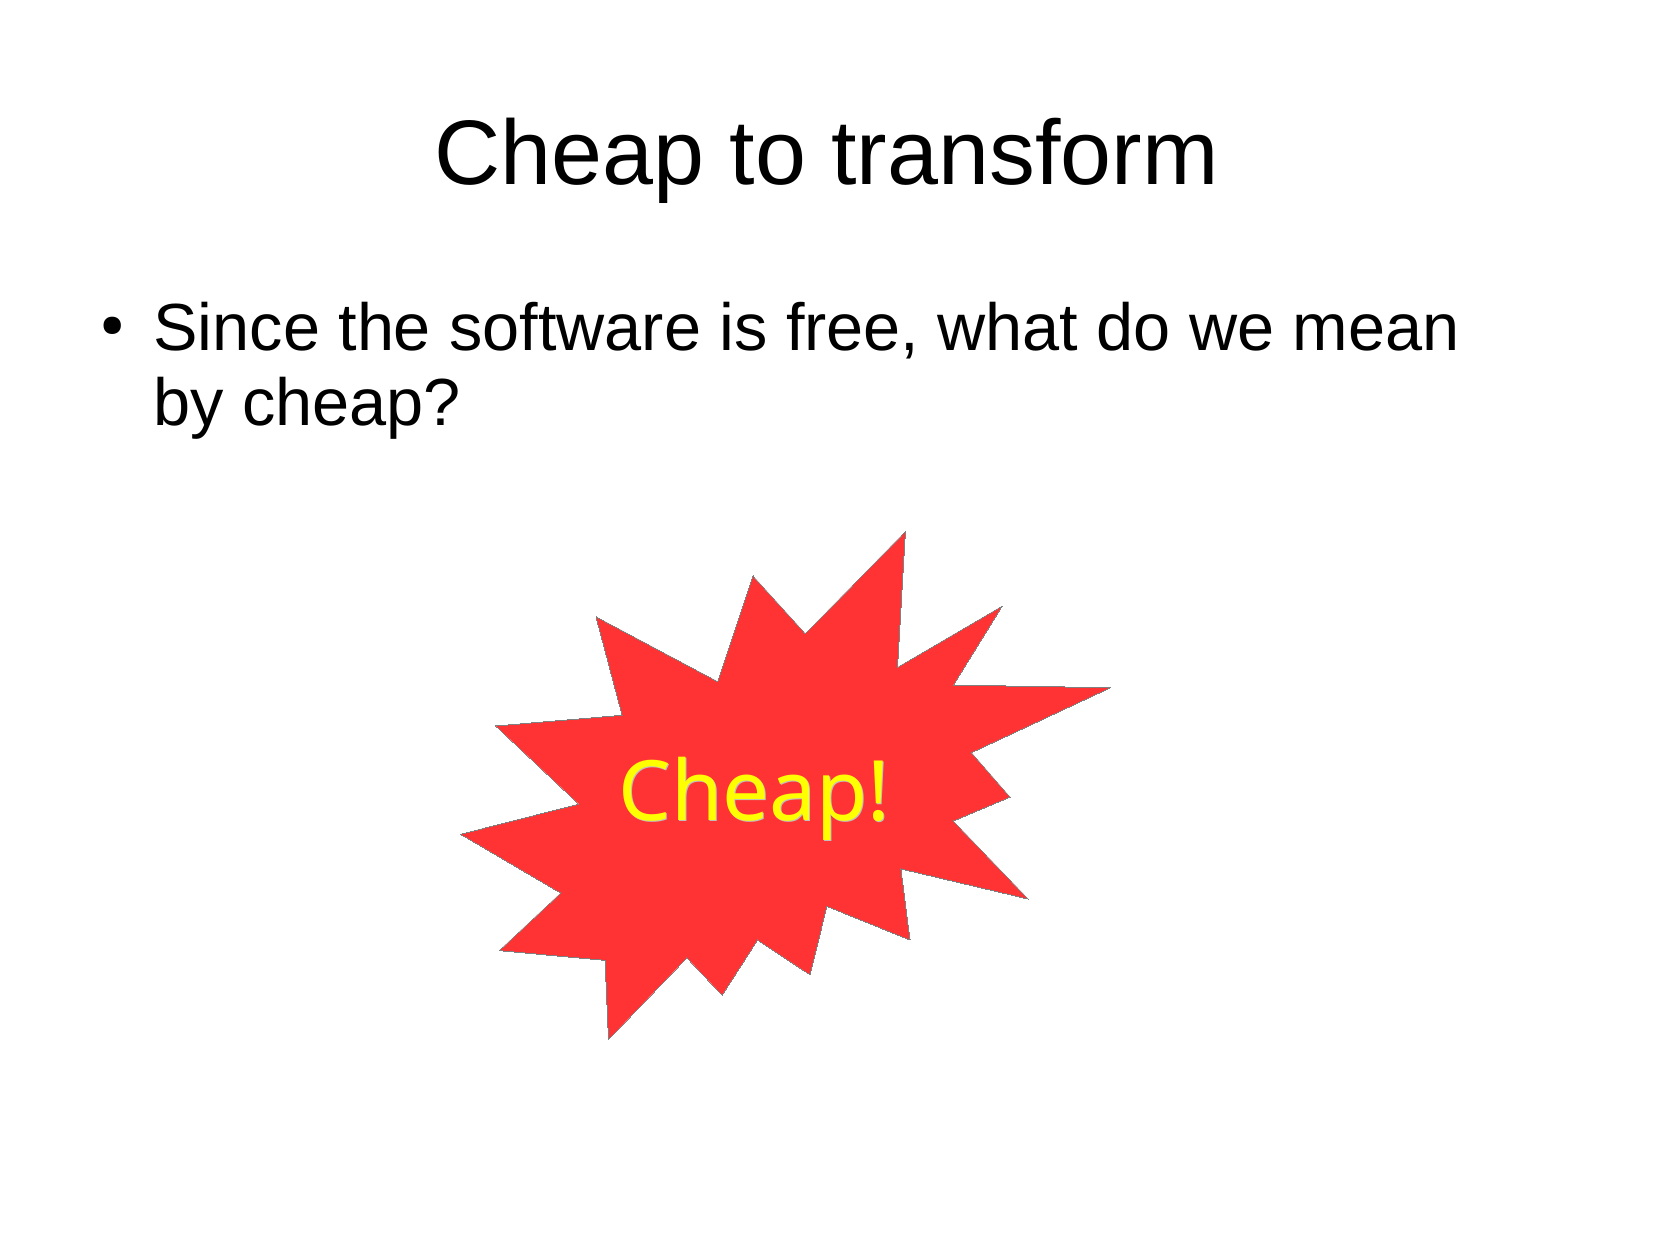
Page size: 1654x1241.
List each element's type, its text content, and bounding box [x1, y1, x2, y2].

list Since the software is free, what do we mean by cheap? [82, 290, 1538, 1010]
title Cheap to transform [82, 44, 1571, 262]
text_box Cheap! [460, 531, 1111, 1040]
